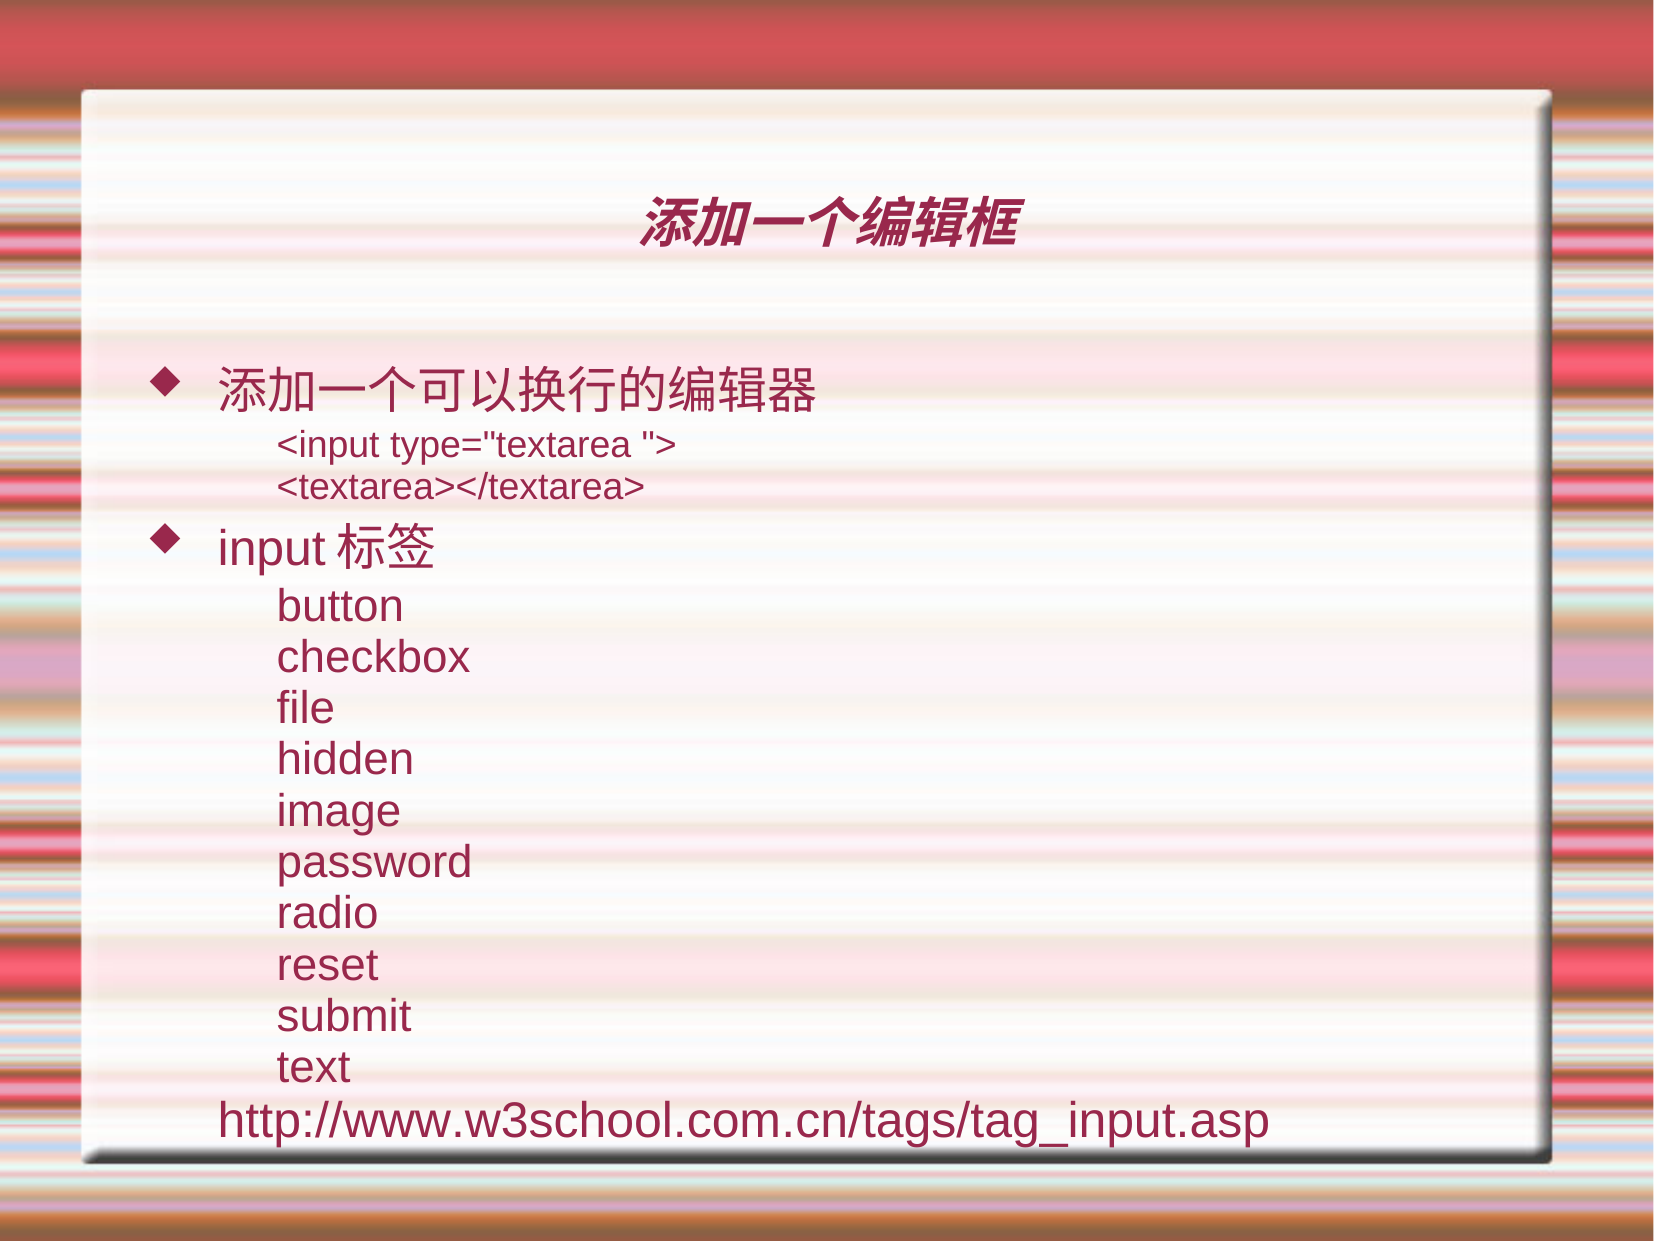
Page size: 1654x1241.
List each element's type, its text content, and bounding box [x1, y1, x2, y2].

list 添加一个可以换行的编辑器 <input type="textarea "> <textarea></textarea> input标签 button checkbox file hidden image password radio reset submit text http://www.w3school.com.cn/tags/tag_input.asp [134, 350, 1516, 1173]
title 添加一个编辑框 [121, 114, 1534, 322]
picture [0, 0, 1654, 1241]
